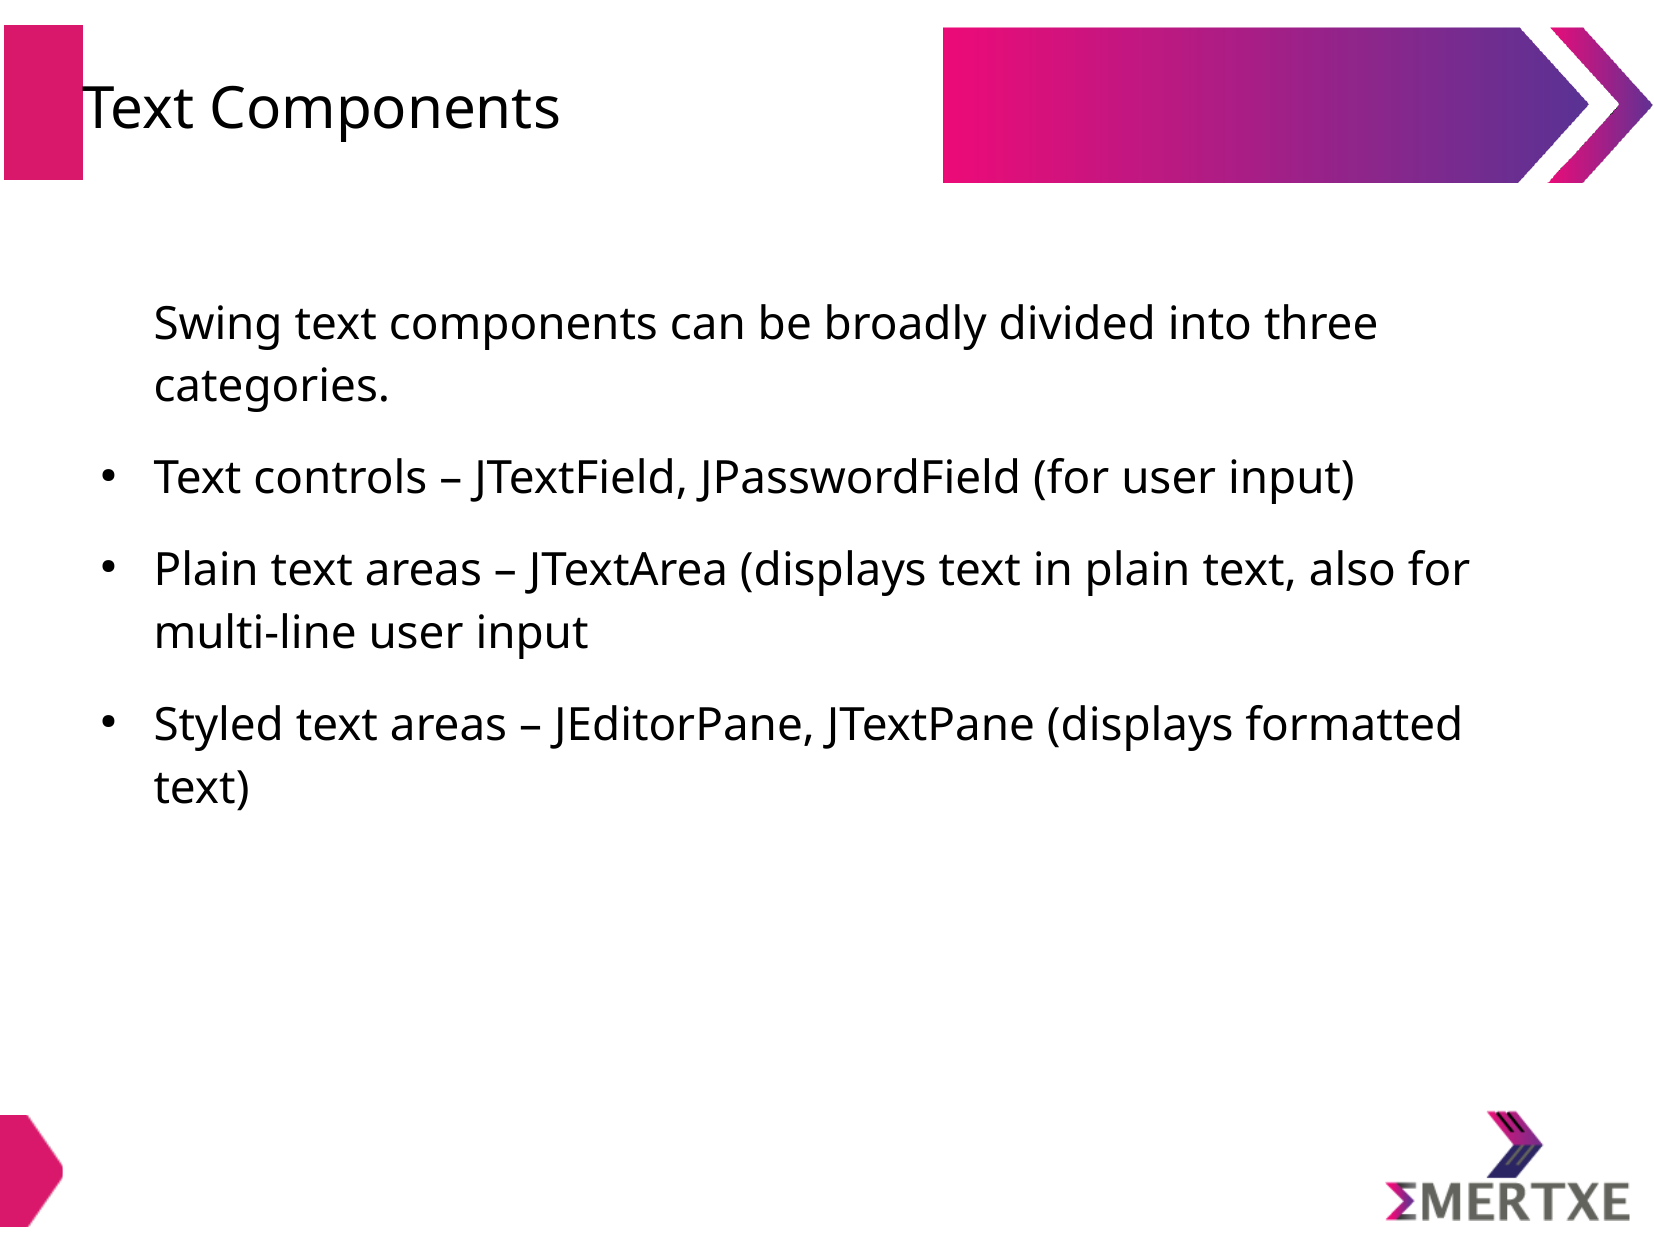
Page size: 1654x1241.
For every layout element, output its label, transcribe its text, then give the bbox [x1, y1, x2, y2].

list Swing text components can be broadly divided into three categories. Text controls – JTextField, JPasswordField (for user input) Plain text areas – JTextArea (displays text in plain text, also for multi-line user input Styled text areas – JEditorPane, JTextPane (displays formatted text) [82, 290, 1571, 1010]
title Text Components [82, 2, 1571, 210]
picture [1385, 1107, 1631, 1221]
picture [1571, 27, 1653, 183]
